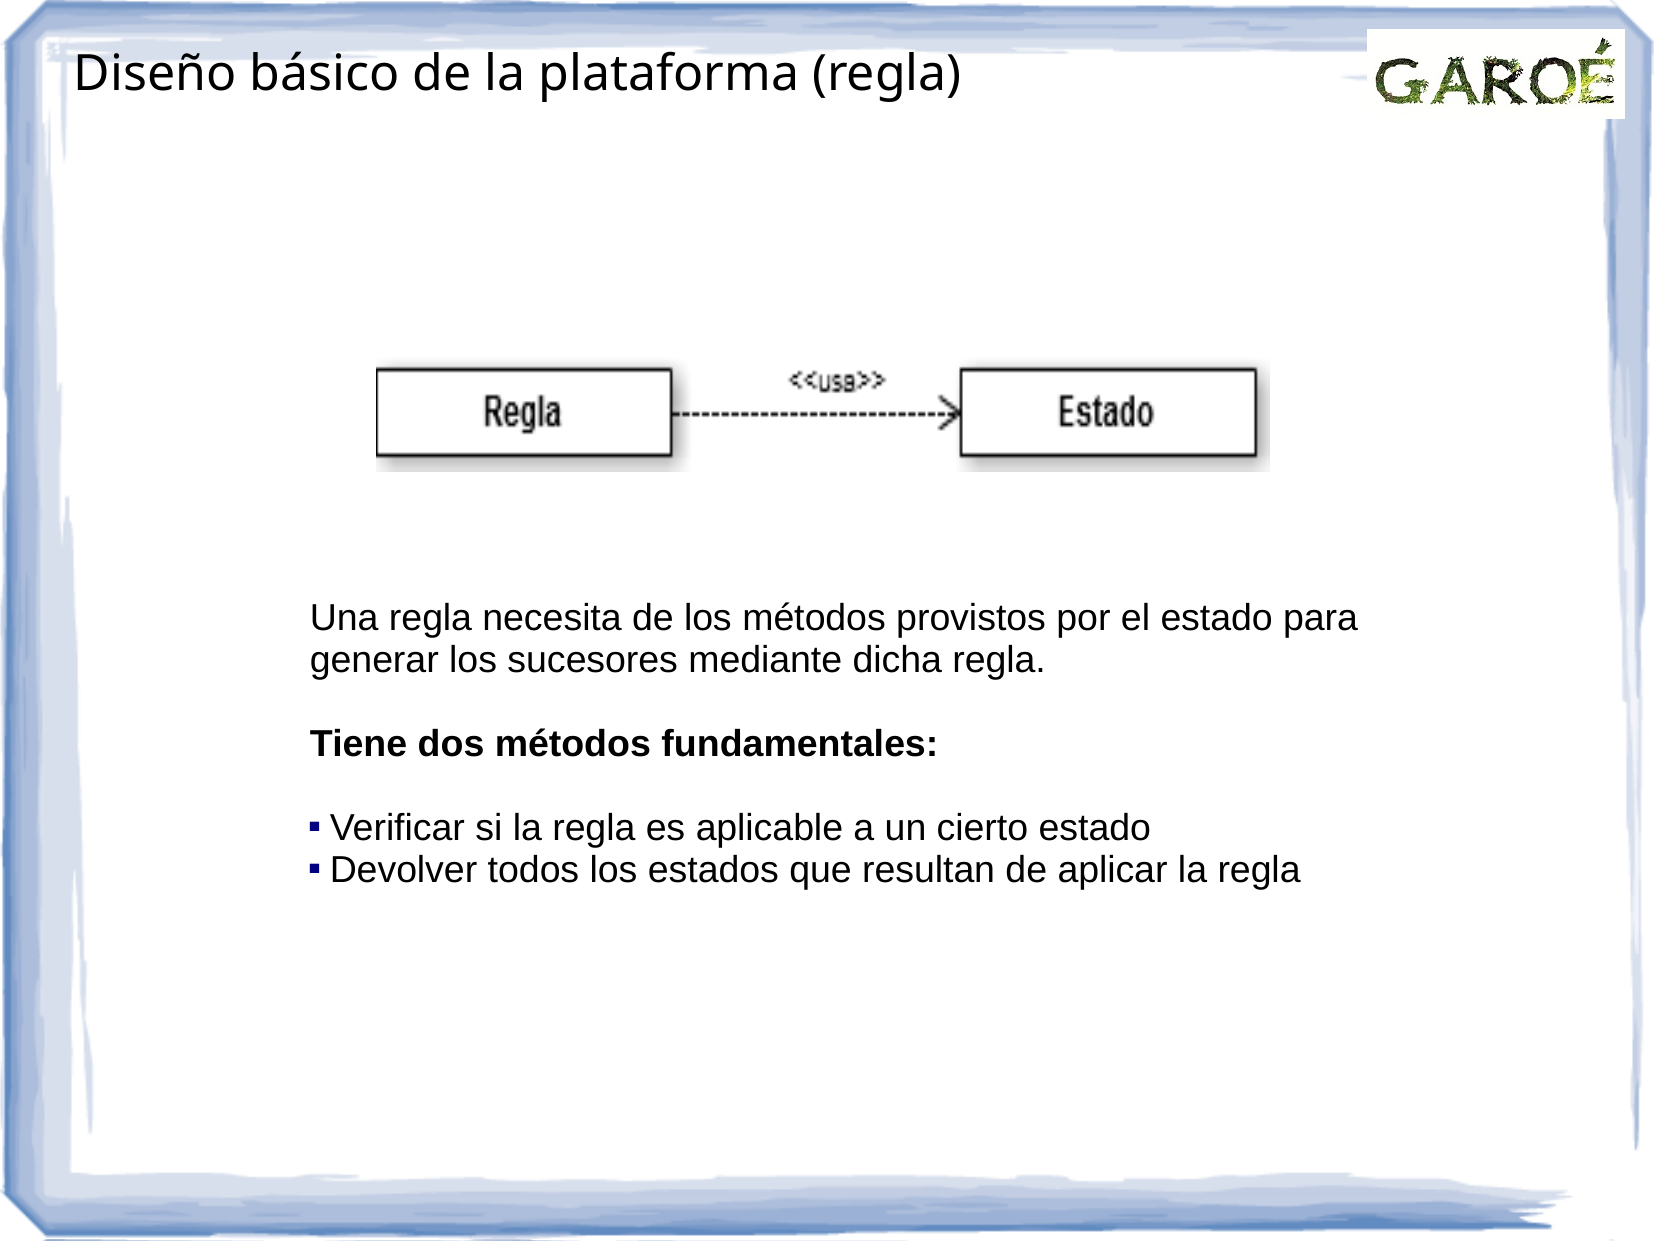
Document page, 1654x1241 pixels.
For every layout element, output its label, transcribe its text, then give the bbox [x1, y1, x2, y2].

text_box Una regla necesita de los métodos provistos por el estado para generar los sucesores mediante dicha regla. Tiene dos métodos fundamentales: Verificar si la regla es aplicable a un cierto estado Devolver todos los estados que resultan de aplicar la regla [295, 589, 1447, 942]
picture [0, 0, 1654, 1241]
text_box Diseño básico de la plataforma (regla) [59, 29, 1367, 115]
